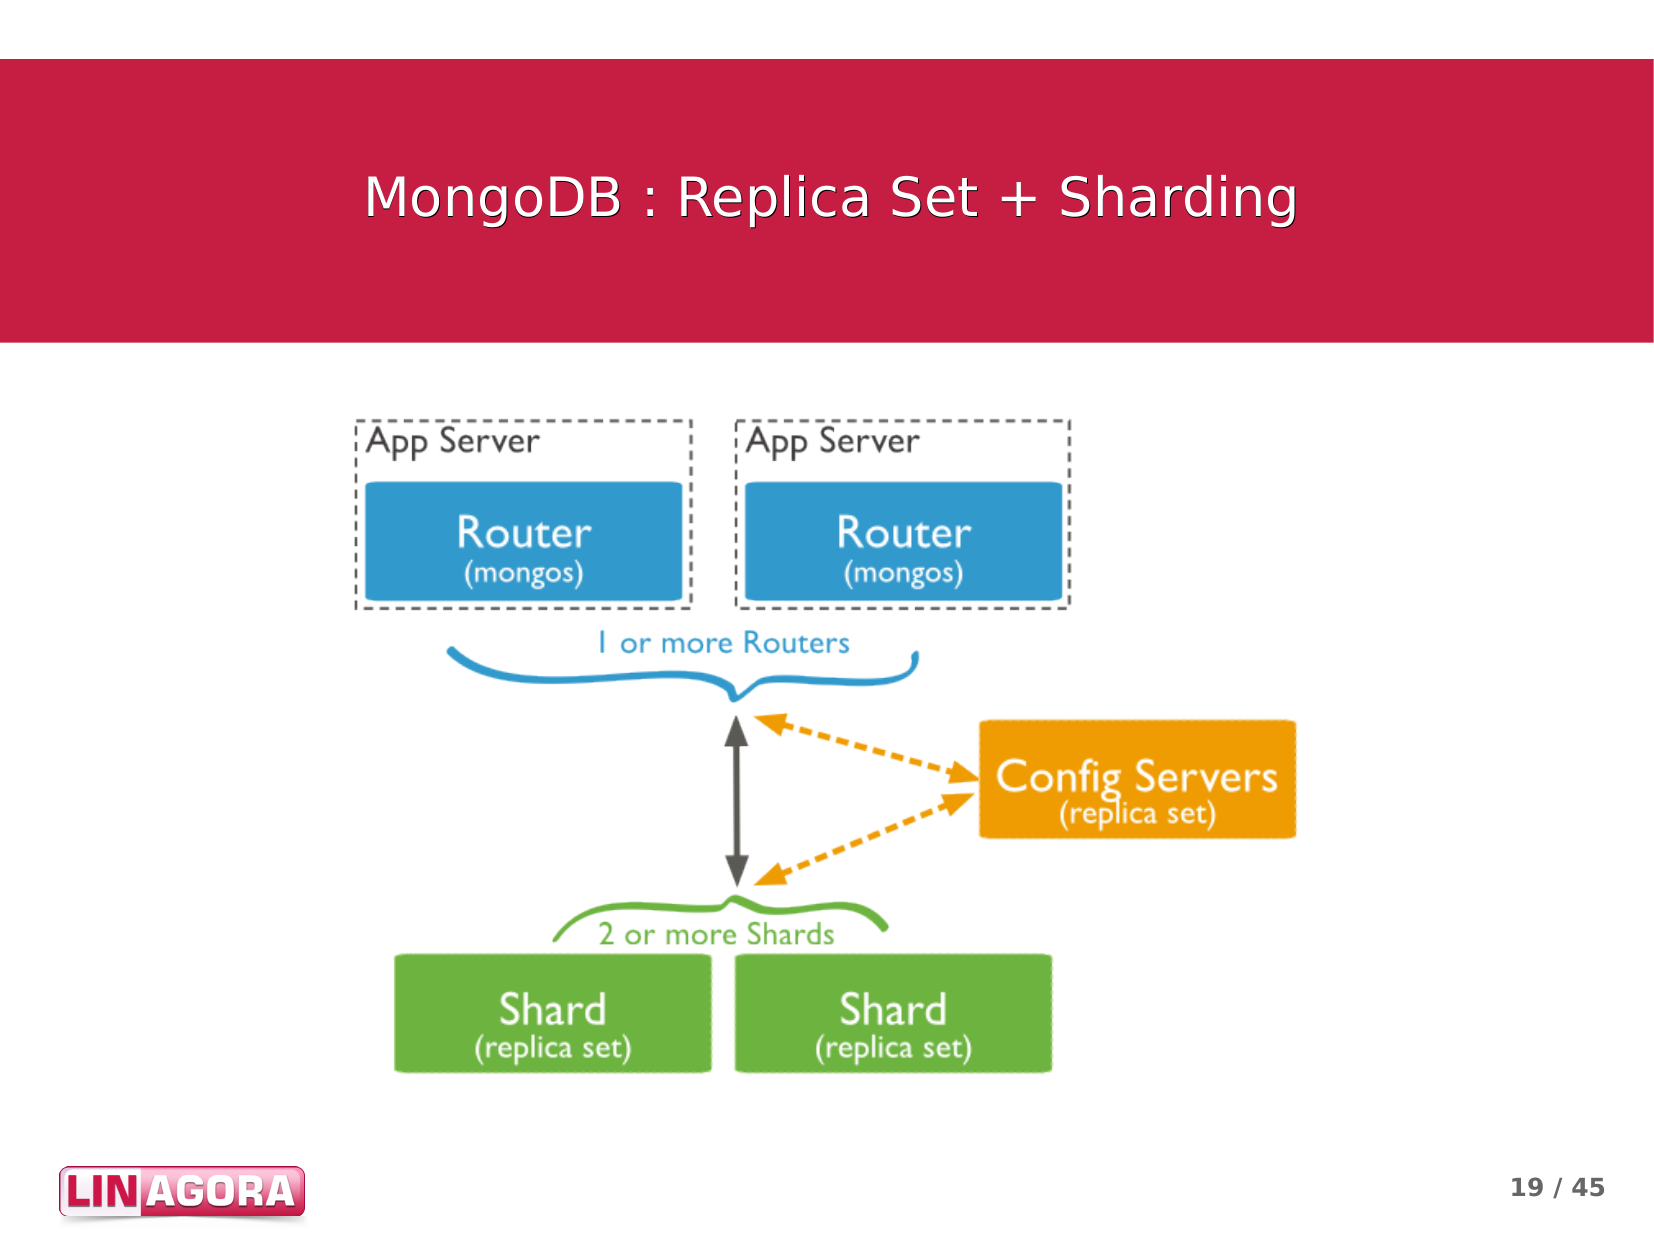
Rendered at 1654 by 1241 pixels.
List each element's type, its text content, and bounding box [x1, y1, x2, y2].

title MongoDB : Replica Set + Sharding [35, 76, 1630, 319]
picture [59, 1166, 308, 1229]
picture [335, 401, 1318, 1099]
